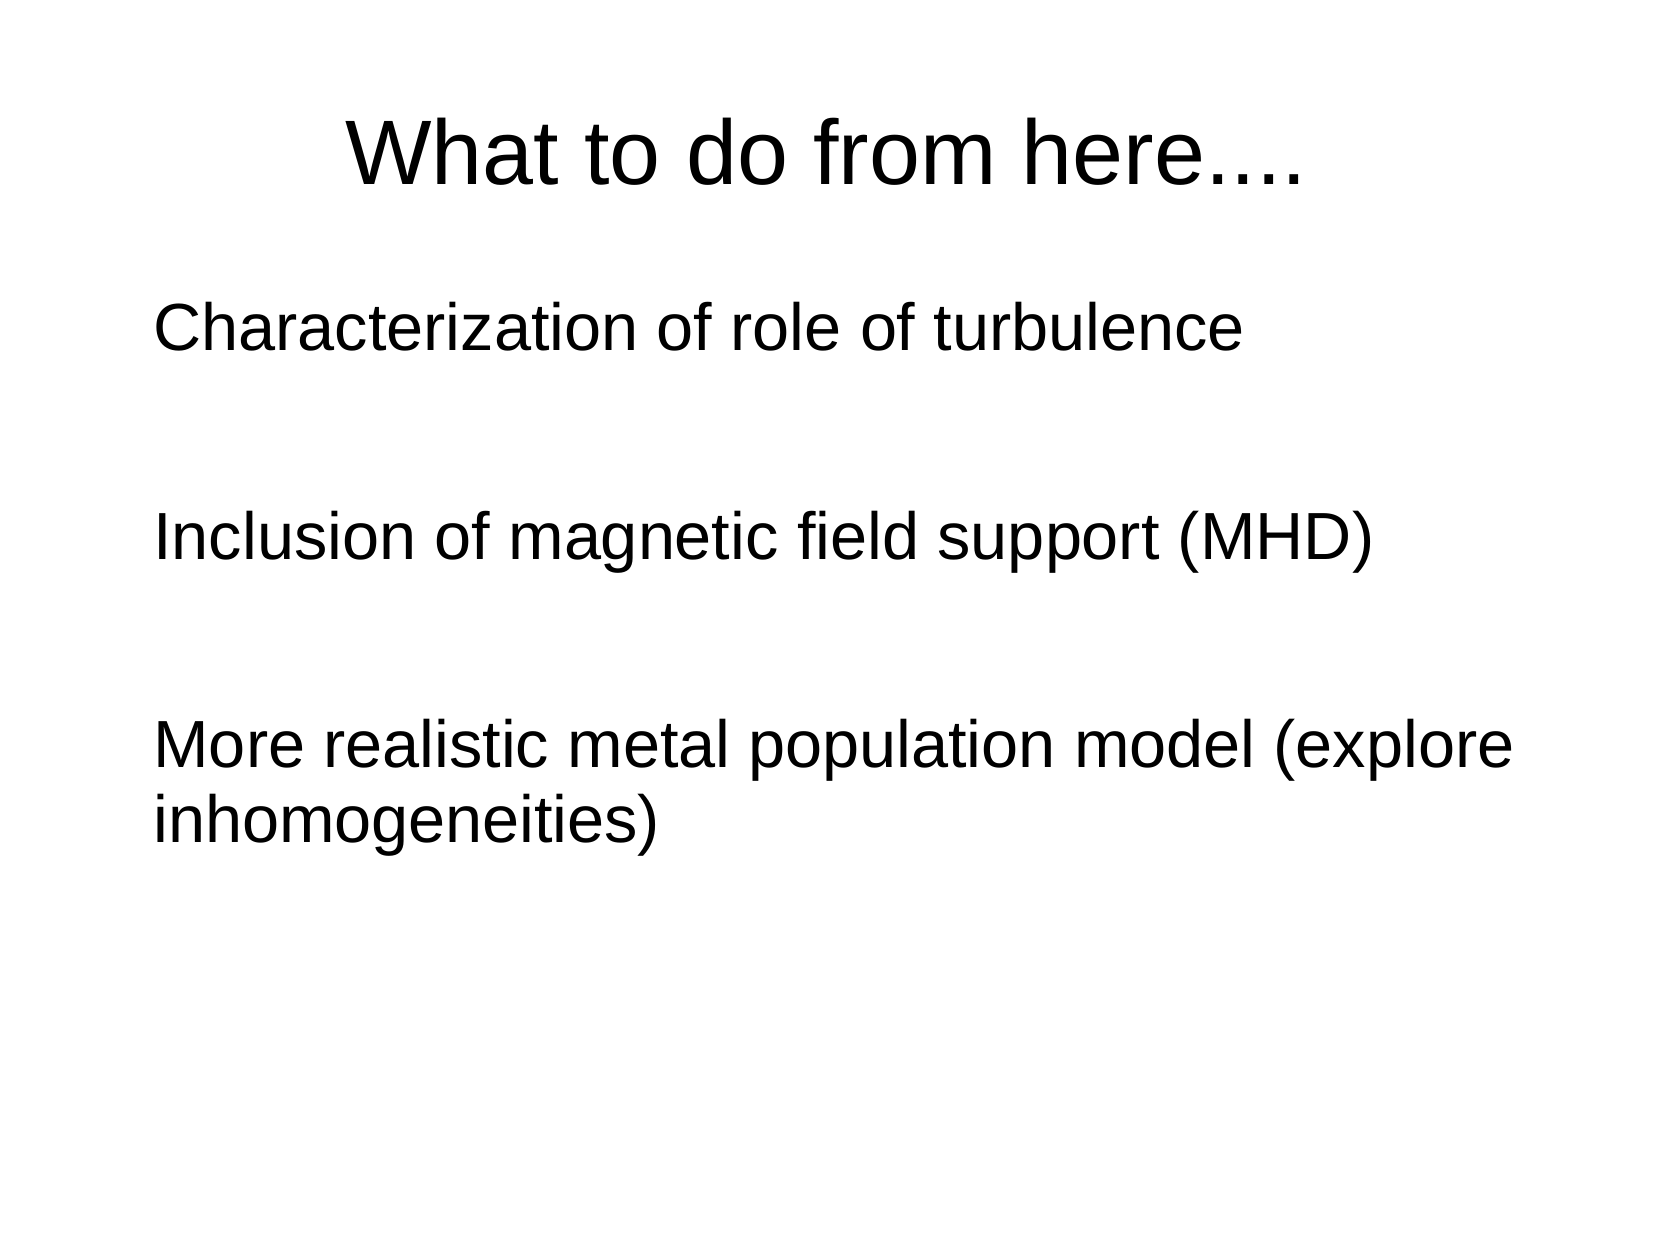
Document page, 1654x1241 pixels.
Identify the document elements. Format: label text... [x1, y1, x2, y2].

title What to do from here.... [82, 49, 1571, 257]
list Characterization of role of turbulence Inclusion of magnetic field support (MHD) More realistic metal population model (explore inhomogeneities) [82, 290, 1571, 1010]
